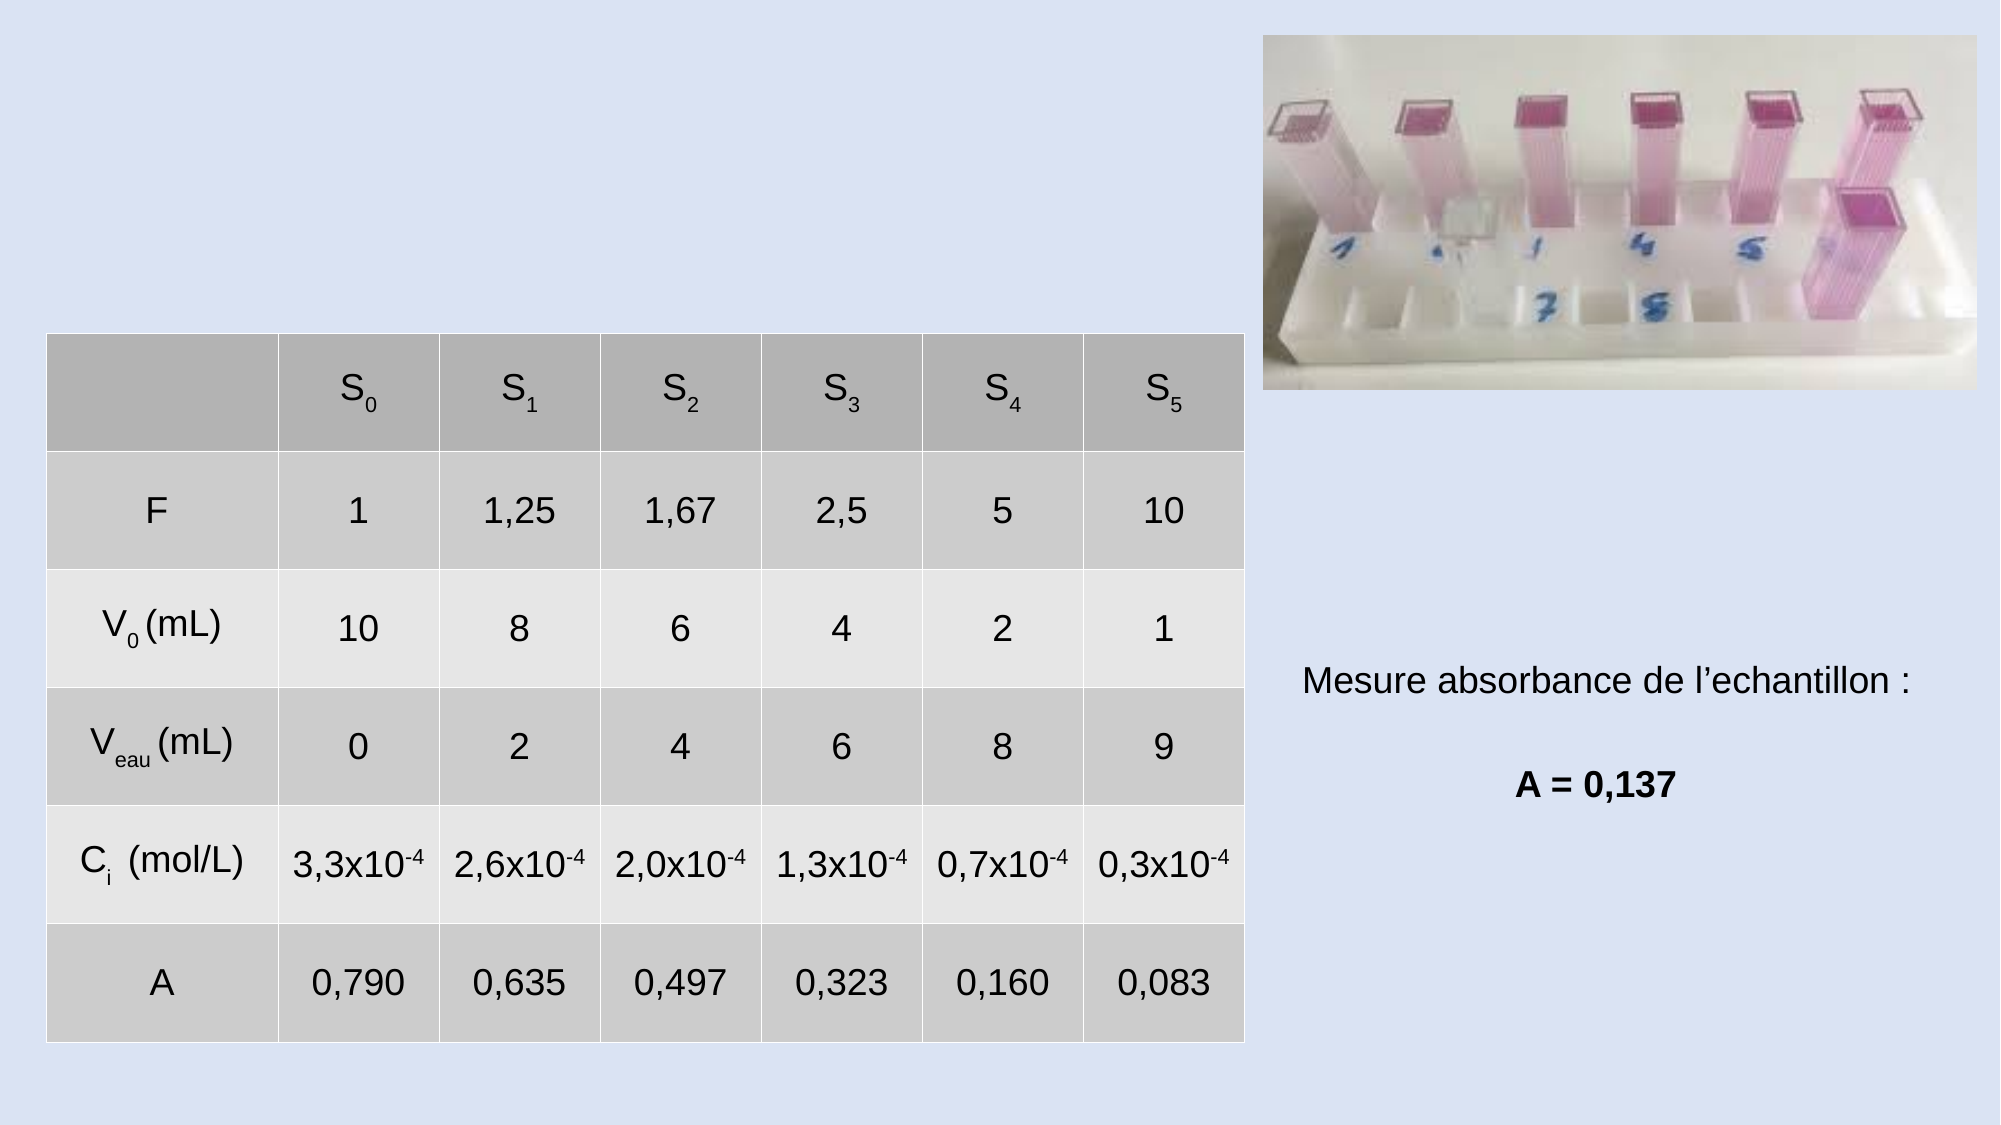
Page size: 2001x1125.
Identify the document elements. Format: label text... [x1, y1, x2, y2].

table_cell 0,160 [923, 924, 1083, 1042]
table_cell V0 (mL) [47, 570, 278, 687]
table_cell 1 [1084, 570, 1244, 687]
table_cell 6 [762, 688, 922, 805]
table_cell 1,67 [601, 452, 761, 569]
table_header S5 [1084, 334, 1244, 451]
table_cell A [47, 924, 278, 1042]
table_header S1 [440, 334, 600, 451]
table_cell 2 [440, 688, 600, 805]
table_cell 1,3x10-4 [762, 806, 922, 923]
table_cell Ci (mol/L) [47, 806, 278, 923]
table_cell 1 [279, 452, 439, 569]
table_cell 8 [440, 570, 600, 687]
table_cell 2 [923, 570, 1083, 687]
table_cell 9 [1084, 688, 1244, 805]
table_cell 0,635 [440, 924, 600, 1042]
table_cell 4 [762, 570, 922, 687]
table_cell 6 [601, 570, 761, 687]
table_cell Veau (mL) [47, 688, 278, 805]
table_cell 0,083 [1084, 924, 1244, 1042]
table_cell 0,323 [762, 924, 922, 1042]
table_cell 4 [601, 688, 761, 805]
table_cell 3,3x10-4 [279, 806, 439, 923]
table_header [47, 334, 278, 451]
picture [1263, 35, 1977, 390]
table_header S0 [279, 334, 439, 451]
table_cell 5 [923, 452, 1083, 569]
table_cell 2,6x10-4 [440, 806, 600, 923]
table_header S4 [923, 334, 1083, 451]
table_header S3 [762, 334, 922, 451]
table_header S2 [601, 334, 761, 451]
table_cell 10 [279, 570, 439, 687]
table_cell 10 [1084, 452, 1244, 569]
text_box A = 0,137 [1500, 755, 1784, 813]
table_cell 0 [279, 688, 439, 805]
table_cell 0,3x10-4 [1084, 806, 1244, 923]
table_cell 2,5 [762, 452, 922, 569]
text_box Mesure absorbance de l’echantillon : [1287, 651, 1927, 709]
table_cell F [47, 452, 278, 569]
table_cell 0,7x10-4 [923, 806, 1083, 923]
table_cell 2,0x10-4 [601, 806, 761, 923]
table_cell 0,497 [601, 924, 761, 1042]
table_cell 8 [923, 688, 1083, 805]
table_cell 1,25 [440, 452, 600, 569]
table_cell 0,790 [279, 924, 439, 1042]
